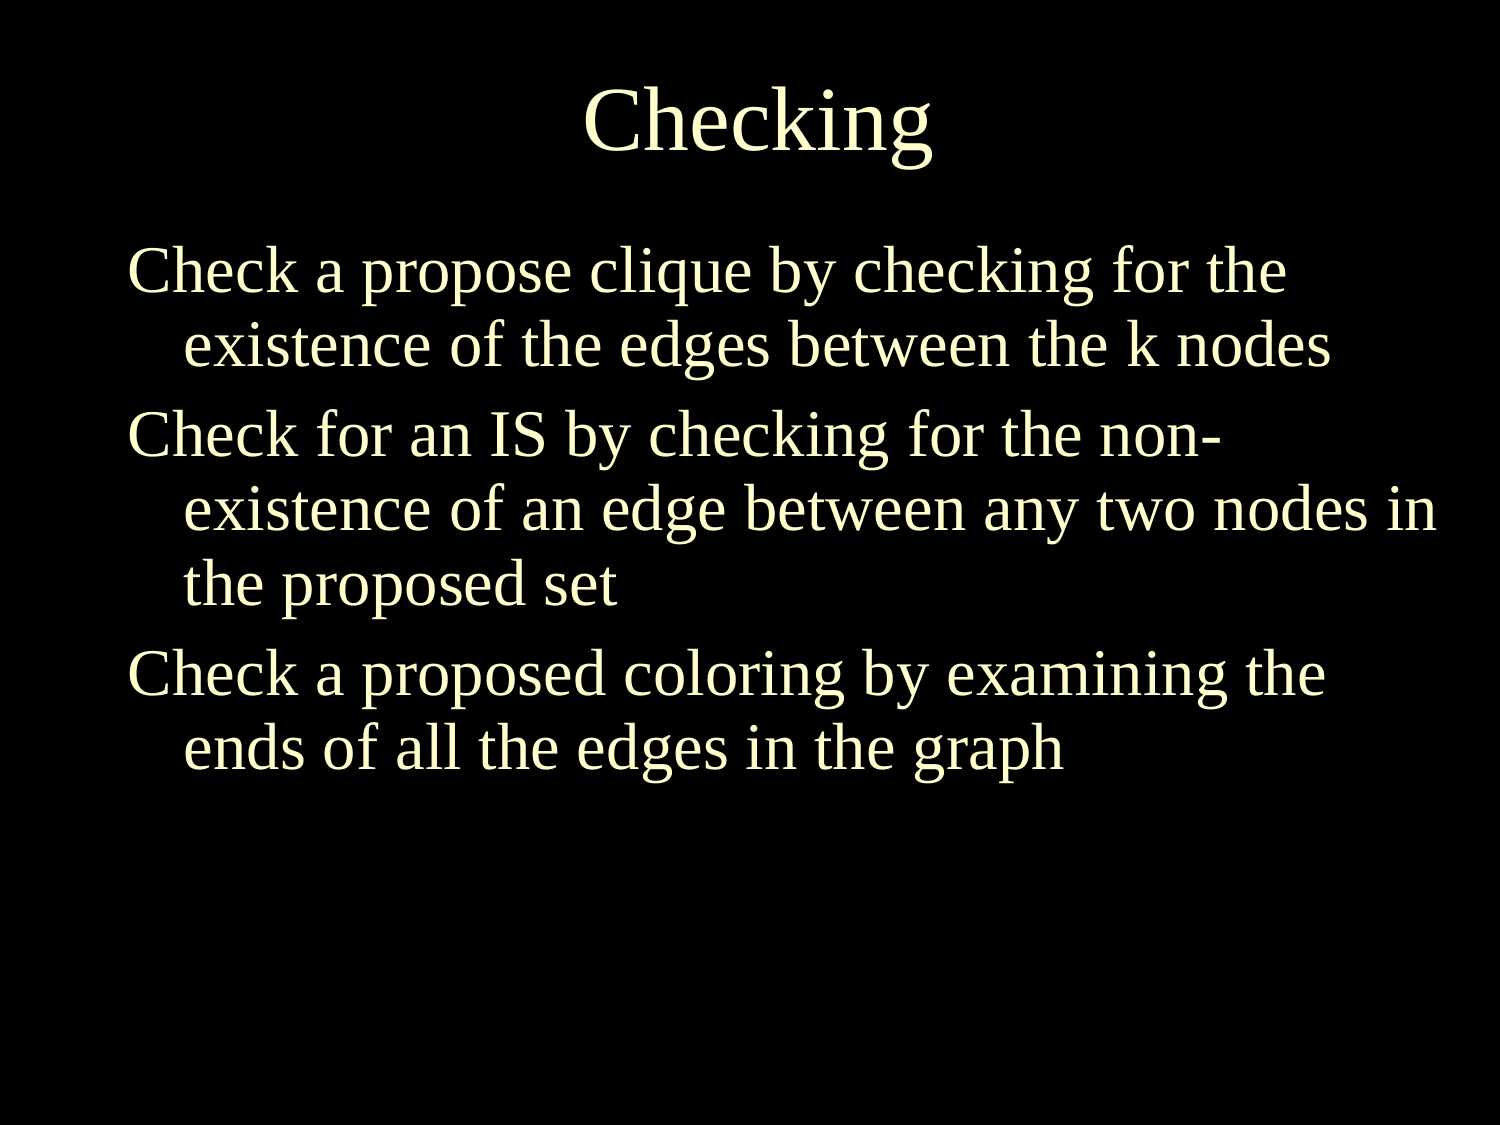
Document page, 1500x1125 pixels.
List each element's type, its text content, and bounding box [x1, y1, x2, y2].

list Check a propose clique by checking for the existence of the edges between the k nodes Check for an IS by checking for the non-existence of an edge between any two nodes in the proposed set Check a proposed coloring by examining the ends of all the edges in the graph [112, 224, 1482, 1026]
title Checking [29, 24, 1488, 215]
